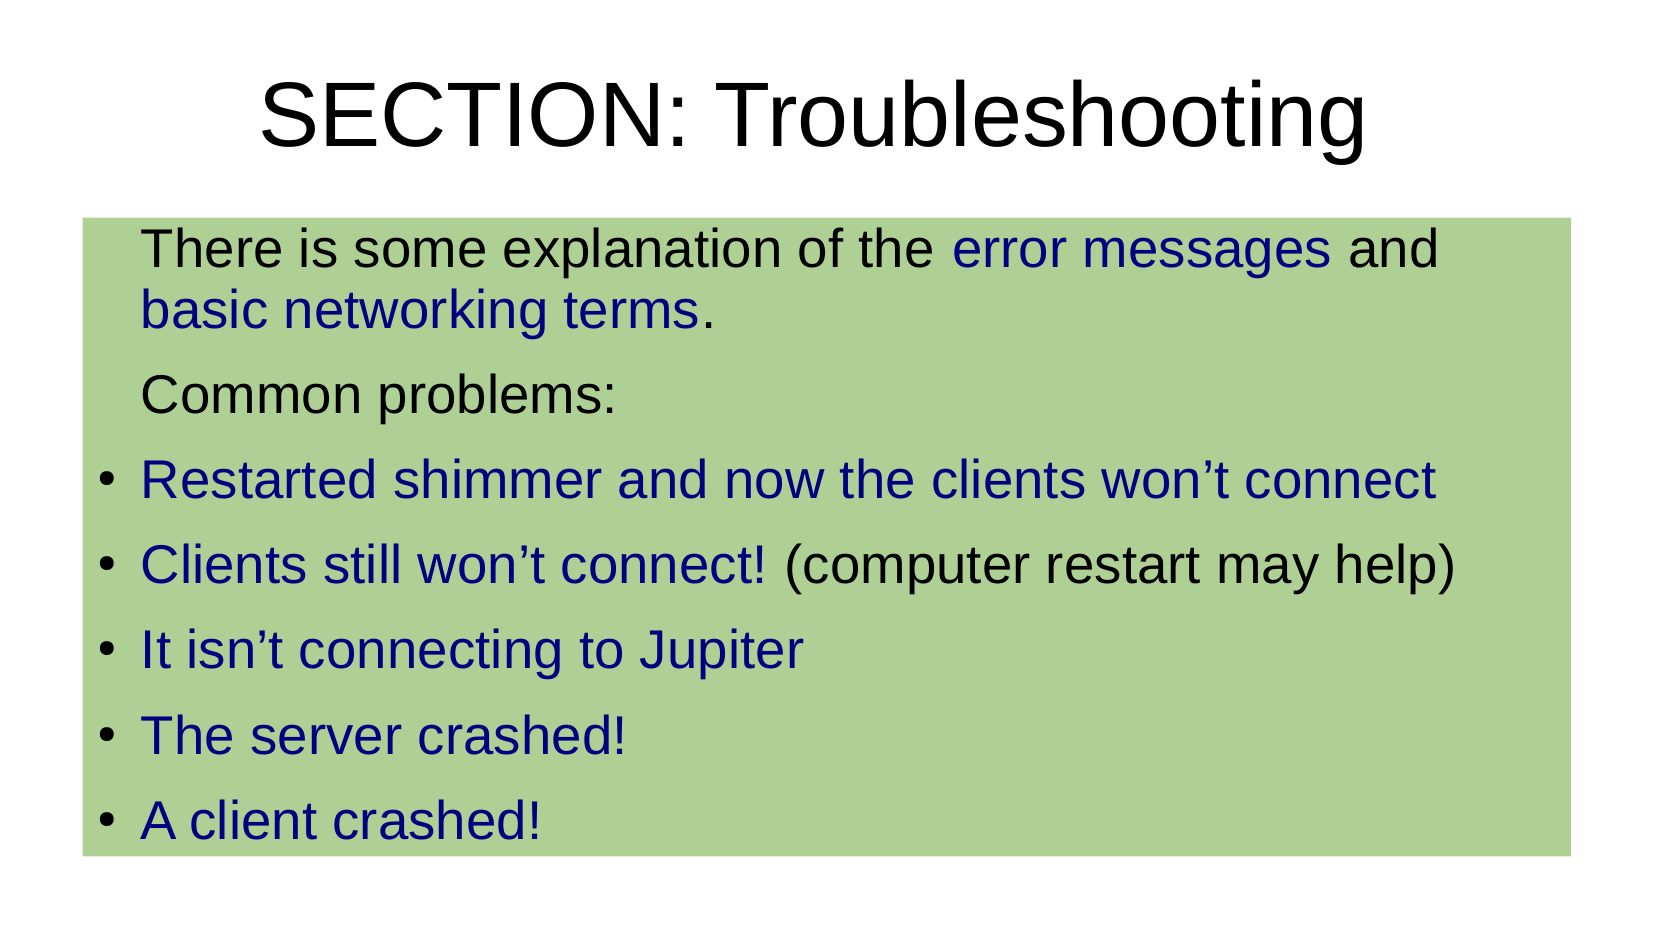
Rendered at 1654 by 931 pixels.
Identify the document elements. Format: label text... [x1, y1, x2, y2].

list There is some explanation of the error messages and basic networking terms. Common problems: Restarted shimmer and now the clients won’t connect Clients still won’t connect! (computer restart may help) It isn’t connecting to Jupiter The server crashed! A client crashed! [82, 217, 1571, 857]
title SECTION: Troubleshooting [82, 12, 1571, 217]
